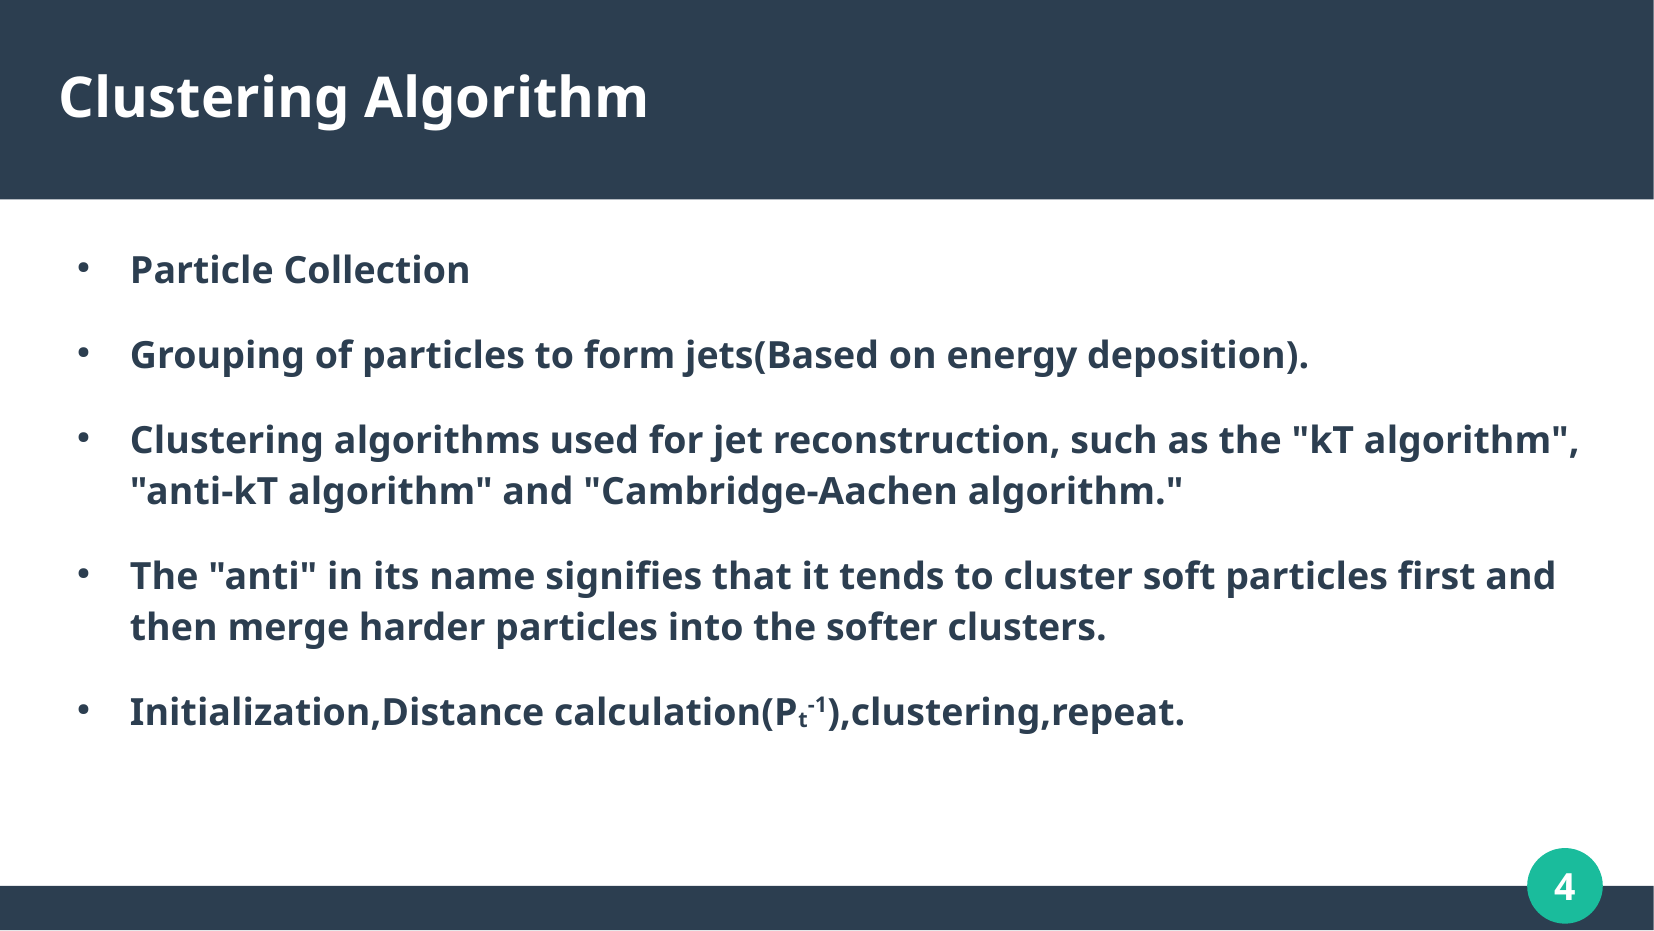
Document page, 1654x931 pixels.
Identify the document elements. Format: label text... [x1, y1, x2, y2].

title Clustering Algorithm [59, 37, 1595, 155]
list Particle Collection Grouping of particles to form jets(Based on energy deposition). Clustering algorithms used for jet reconstruction, such as the "kT algorithm", "anti-kT algorithm" and "Cambridge-Aachen algorithm." The "anti" in its name signifies that it tends to cluster soft particles first and then merge harder particles into the softer clusters. Initialization,Distance calculation(Pt-1),clustering,repeat. [59, 243, 1595, 864]
